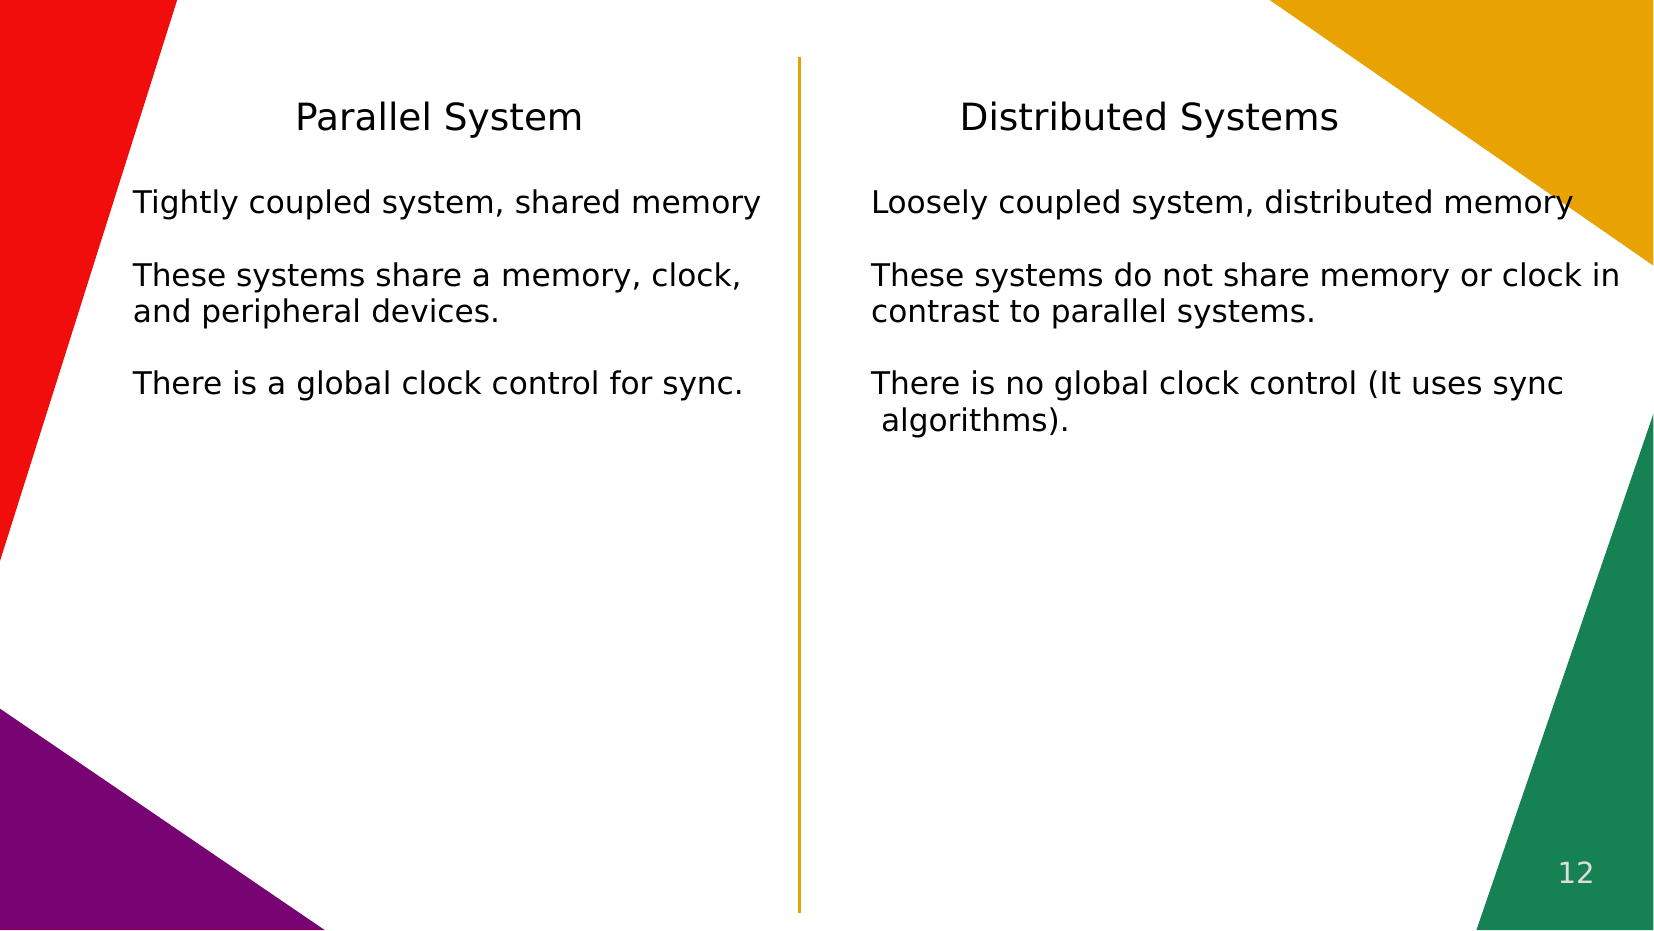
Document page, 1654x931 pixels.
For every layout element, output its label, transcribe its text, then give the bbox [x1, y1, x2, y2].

text_box Tightly coupled system, shared memory Loosely coupled system, distributed memory These systems share a memory, clock, These systems do not share memory or clock in and peripheral devices. contrast to parallel systems. There is a global clock control for sync. There is no global clock control (It uses sync algorithms). [118, 177, 1647, 555]
text_box Parallel System Distributed Systems [206, 88, 798, 147]
text_box Parallel System Distributed Systems [801, 88, 1355, 147]
